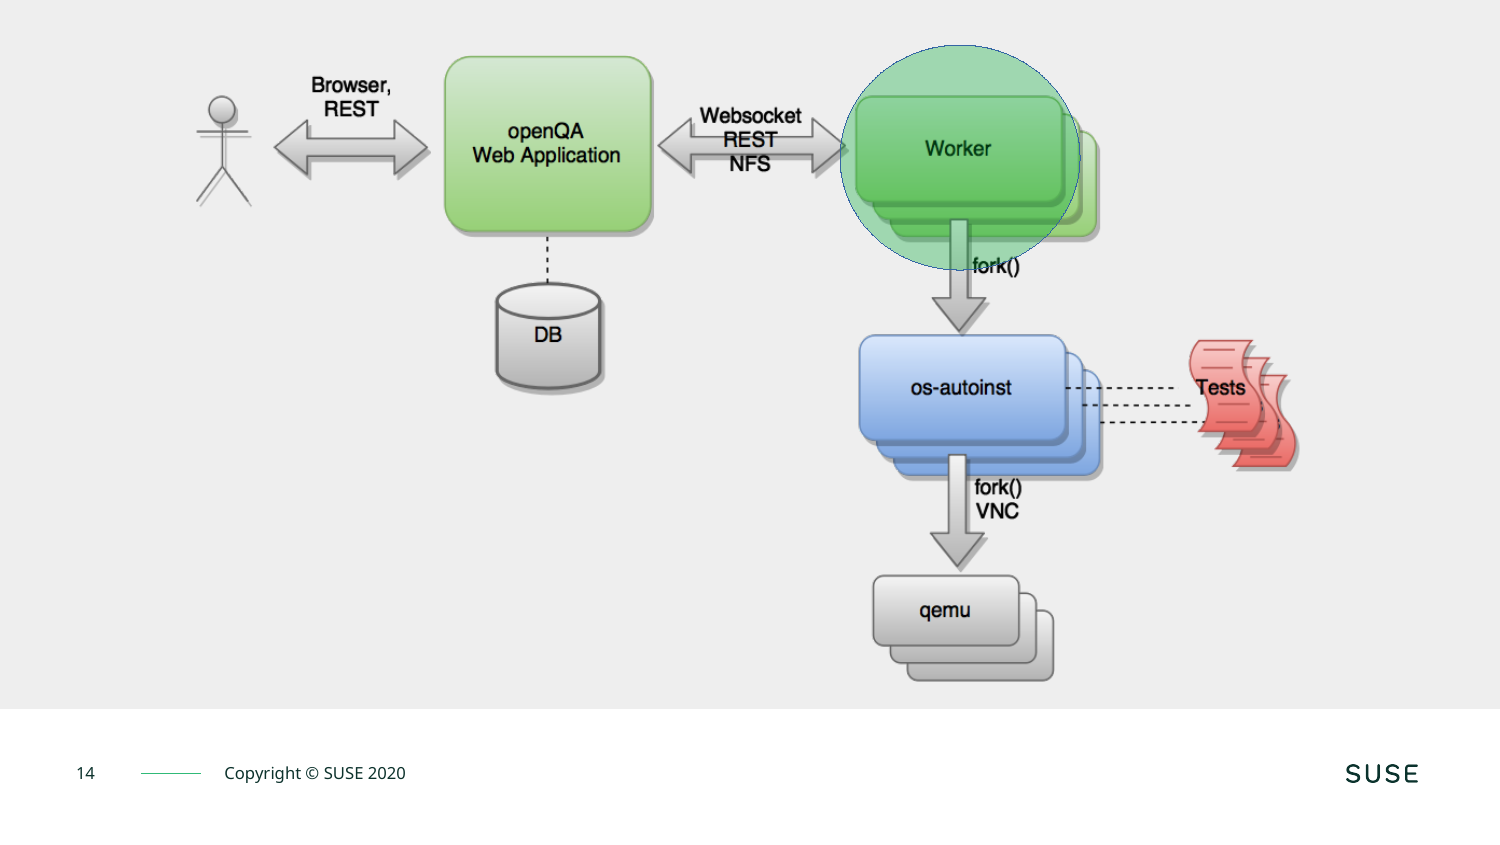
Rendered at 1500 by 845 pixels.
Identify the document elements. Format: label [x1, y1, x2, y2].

picture [195, 55, 1306, 684]
text_box [0, 0, 1500, 709]
picture [1346, 764, 1418, 783]
